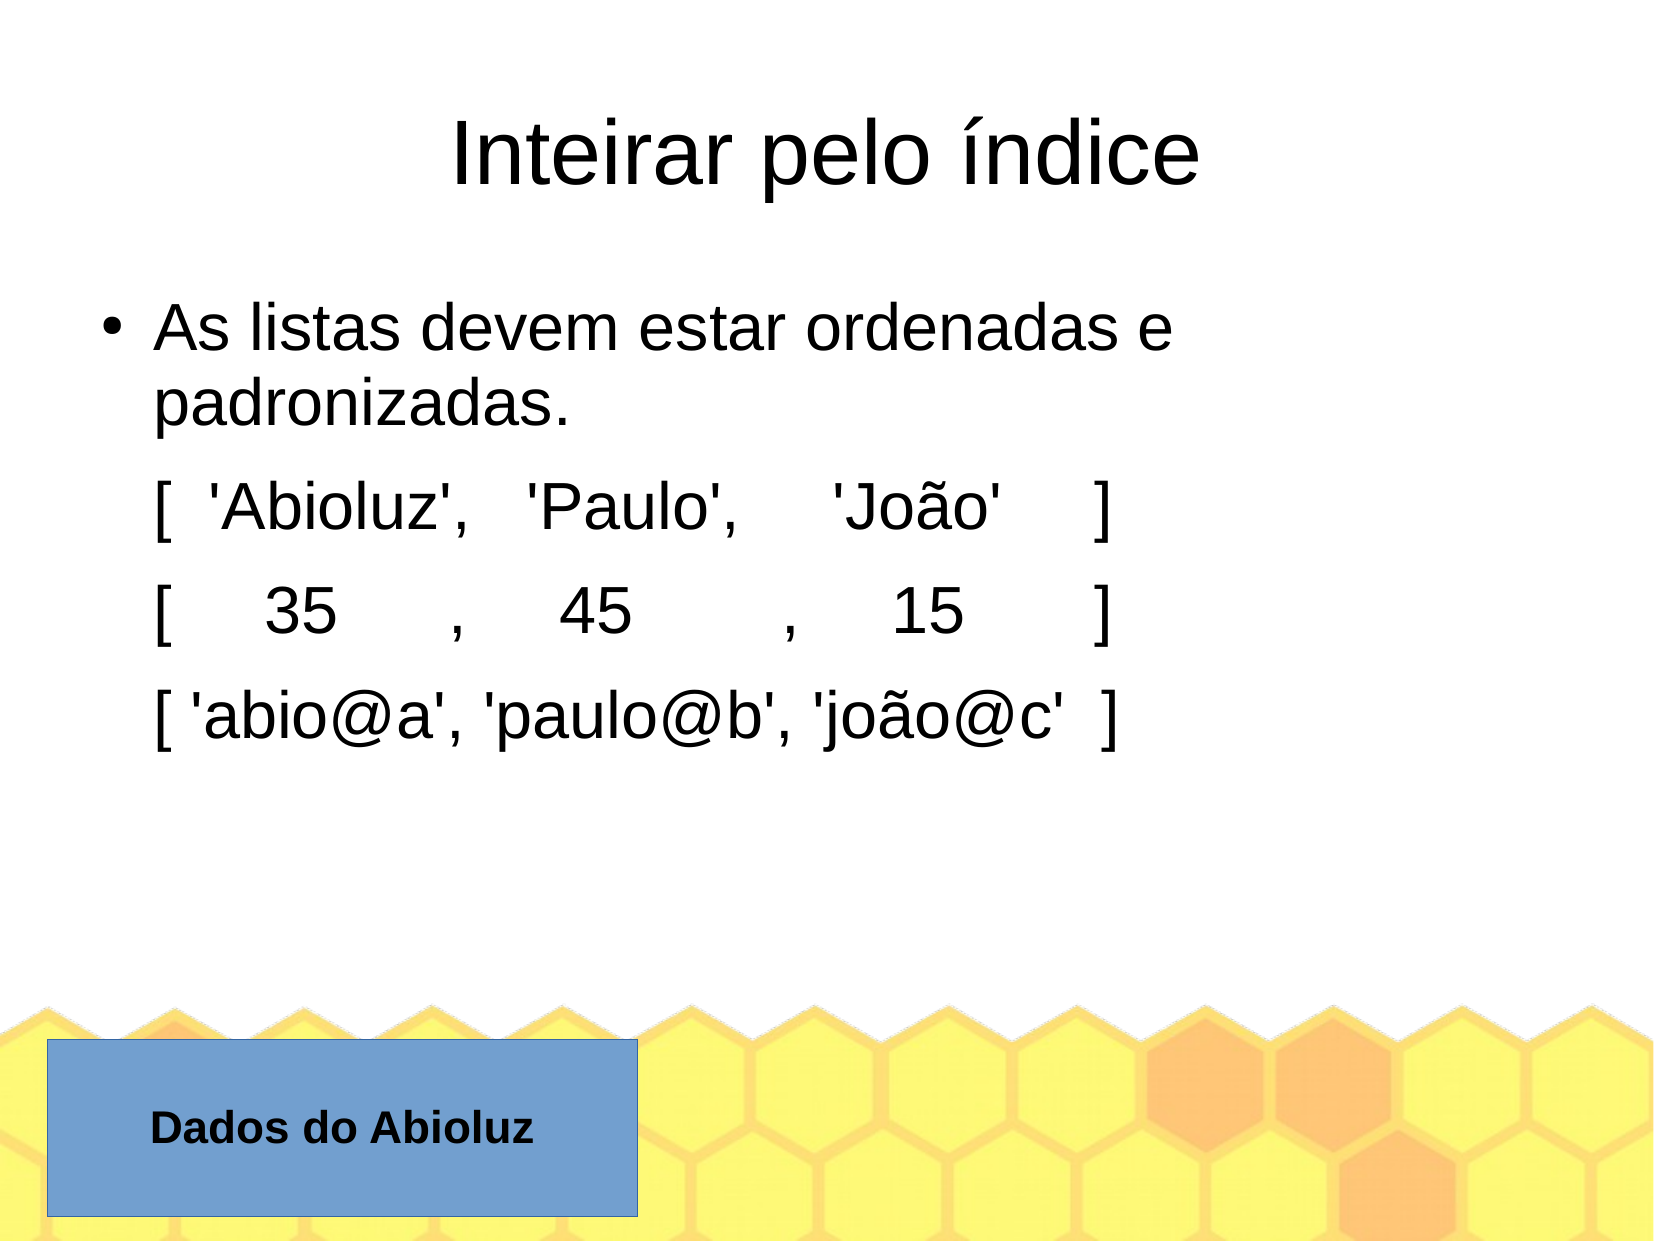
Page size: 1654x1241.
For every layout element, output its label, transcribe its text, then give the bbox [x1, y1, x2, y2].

picture [0, 1001, 1654, 1241]
list As listas devem estar ordenadas e padronizadas. [ 'Abioluz', 'Paulo', 'João' ] [ 35 , 45 , 15 ] [ 'abio@a', 'paulo@b', 'joão@c' ] [82, 290, 1571, 1010]
text_box Dados do Abioluz [47, 1039, 638, 1217]
title Inteirar pelo índice [82, 49, 1571, 257]
